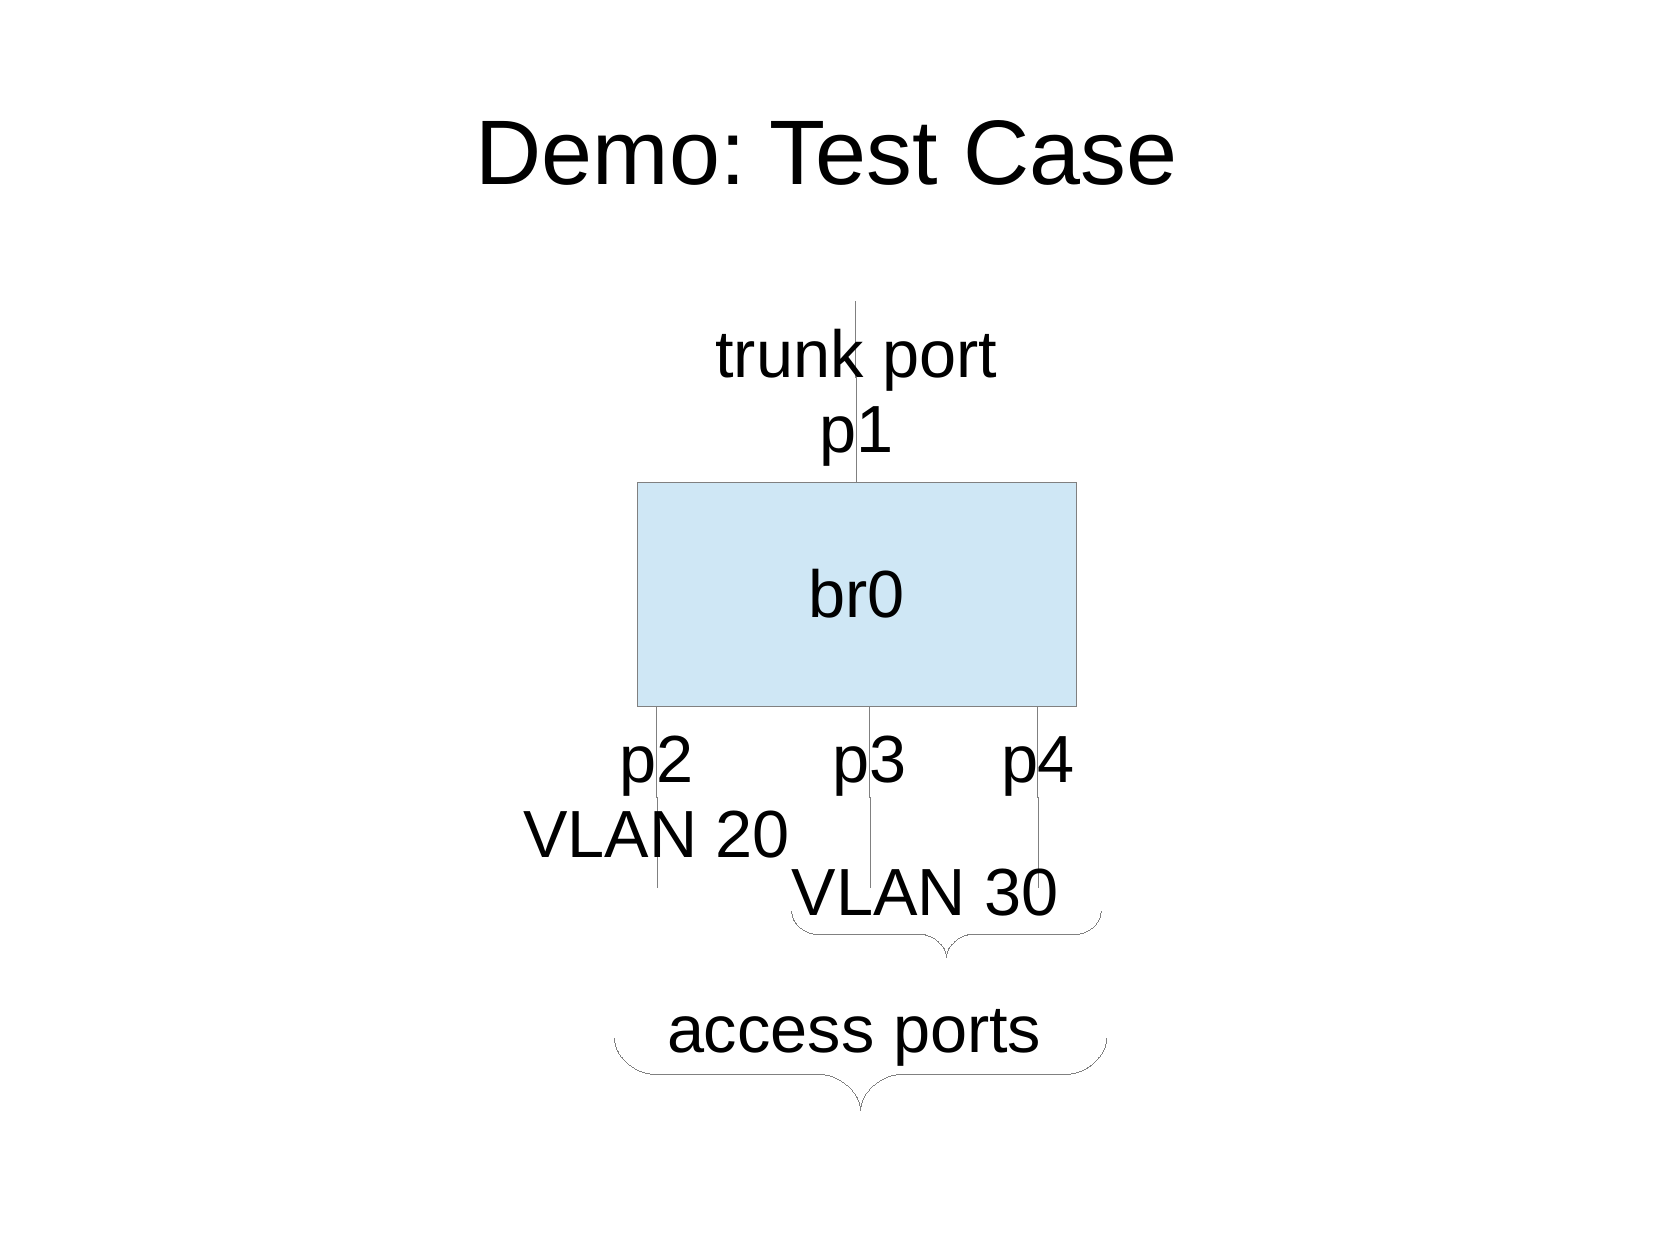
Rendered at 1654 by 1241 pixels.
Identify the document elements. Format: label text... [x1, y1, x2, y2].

text_box access ports [647, 985, 1062, 1075]
text_box br0 [637, 482, 1077, 707]
text_box VLAN 30 [733, 847, 1118, 938]
title Demo: Test Case [82, 49, 1571, 257]
